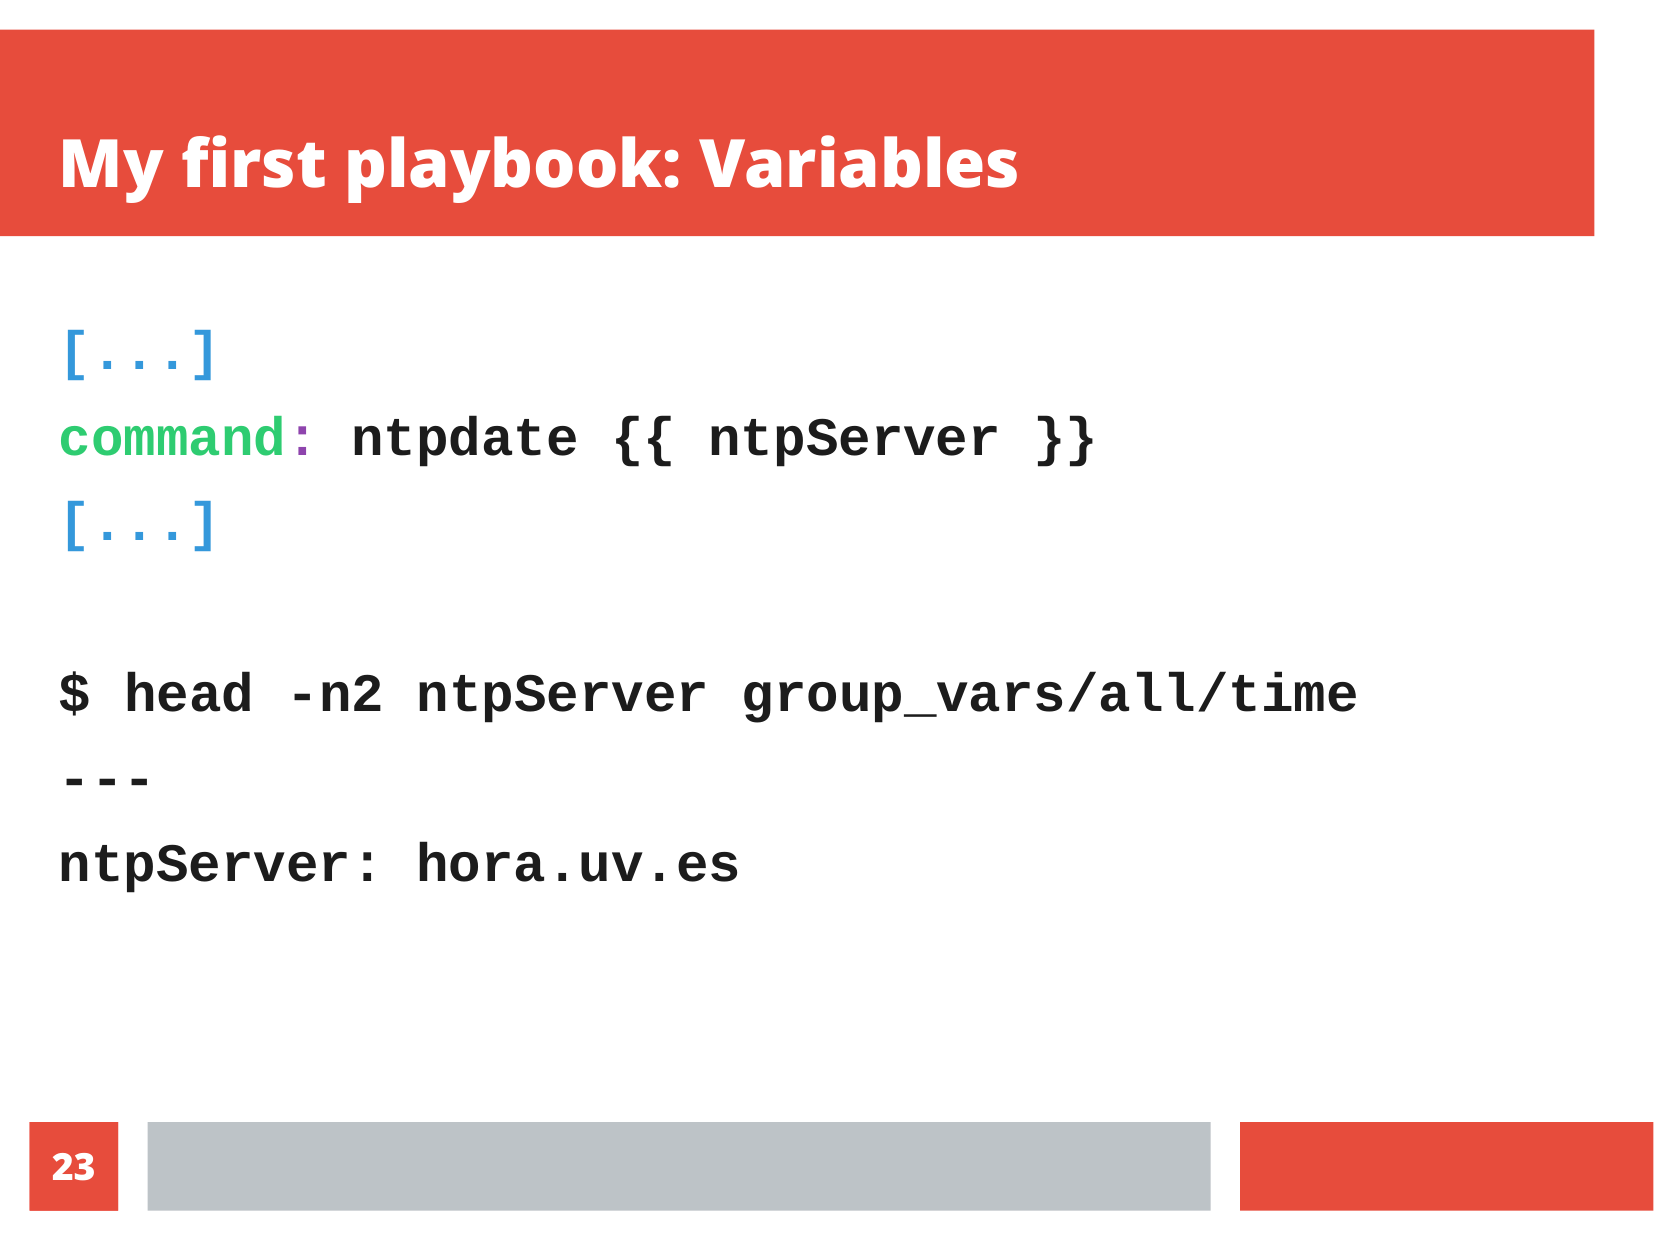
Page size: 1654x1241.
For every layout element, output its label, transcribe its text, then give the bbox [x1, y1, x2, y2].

list [...] command: ntpdate {{ ntpServer }} [...] $ head -n2 ntpServer group_vars/all/time --- ntpServer: hora.uv.es [59, 324, 1565, 1093]
title My first playbook: Variables [59, 59, 1595, 207]
